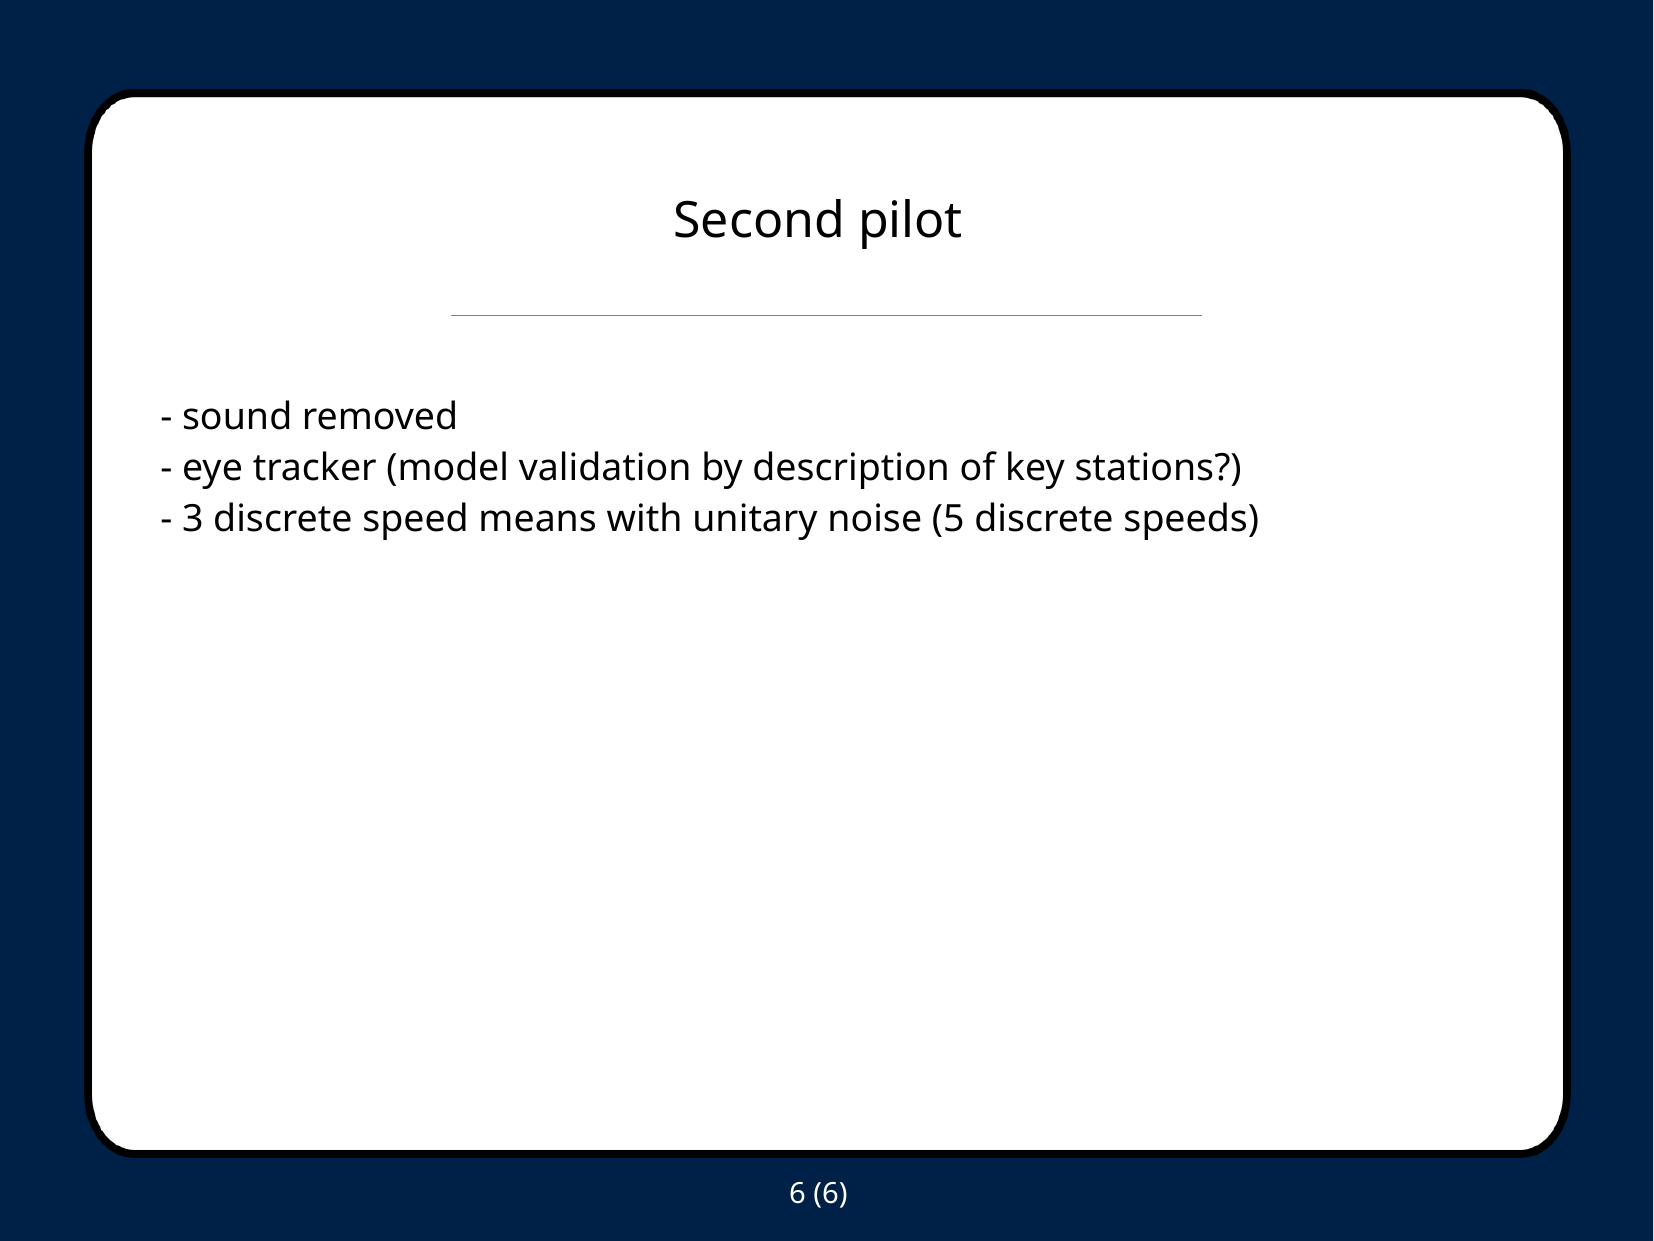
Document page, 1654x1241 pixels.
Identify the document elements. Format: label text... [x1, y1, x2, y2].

picture [0, 0, 1654, 1241]
title 6 (6) [74, 1170, 1562, 1214]
title Second pilot [74, 188, 1562, 247]
title - sound removed - eye tracker (model validation by description of key stations?) - 3 discrete speed means with unitary noise (5 discrete speeds) [160, 389, 1471, 1098]
